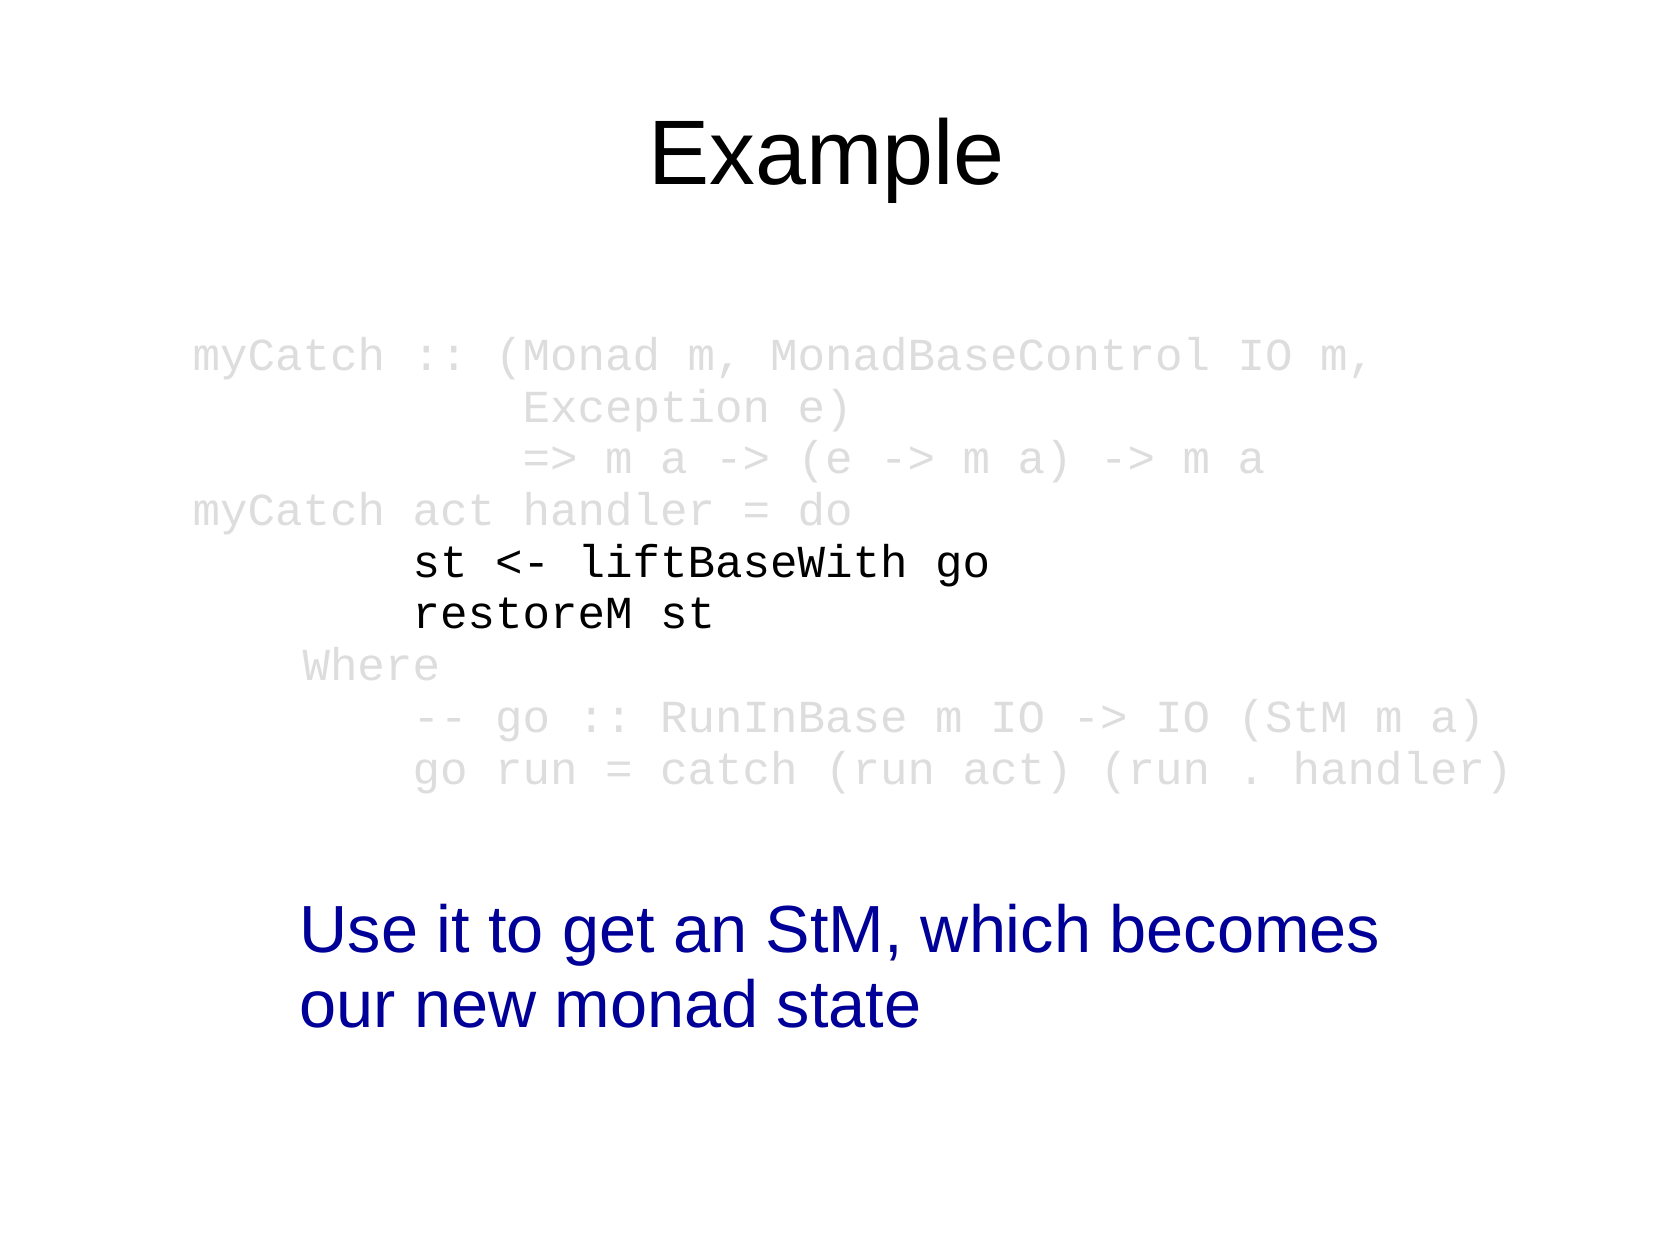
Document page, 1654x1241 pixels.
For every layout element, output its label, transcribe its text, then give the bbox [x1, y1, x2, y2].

text_box Use it to get an StM, which becomes our new monad state [285, 885, 1400, 1050]
subtitle myCatch :: (Monad m, MonadBaseControl IO m, Exception e) => m a -> (e -> m a) -> m a myCatch act handler = do st <- liftBaseWith go restoreM st Where -- go :: RunInBase m IO -> IO (StM m a) go run = catch (run act) (run . handler) [82, 290, 1571, 841]
title Example [82, 49, 1571, 257]
